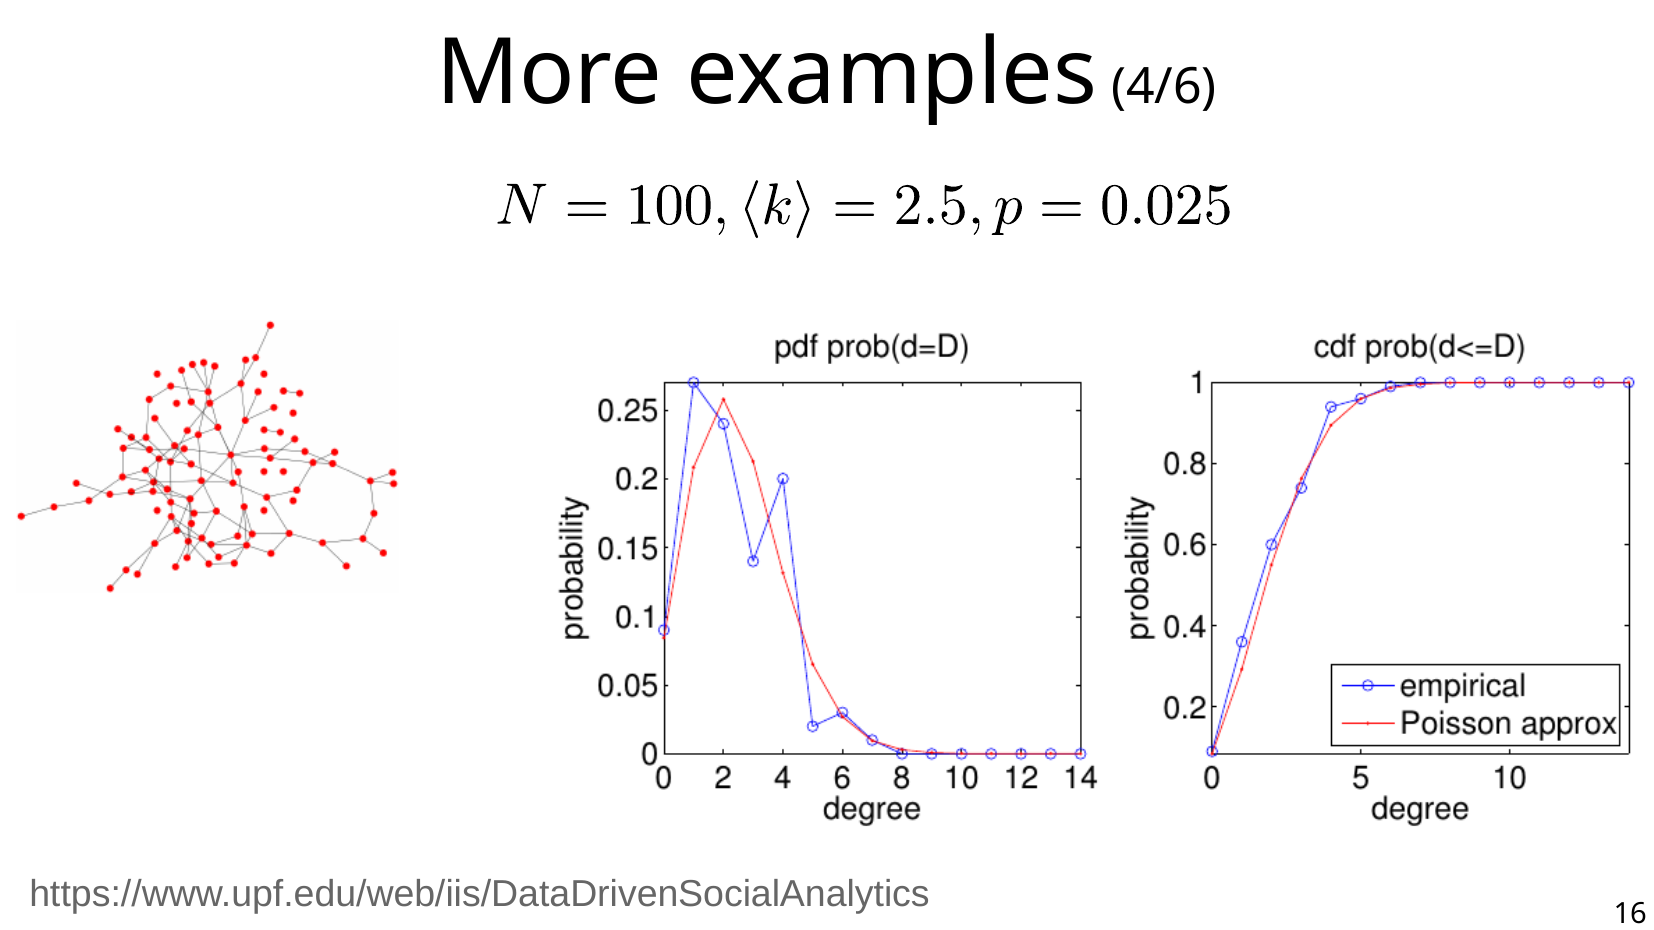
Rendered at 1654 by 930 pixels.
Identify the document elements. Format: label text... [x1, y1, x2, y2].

text_box [495, 180, 1233, 239]
title More examples (4/6) [82, 1, 1571, 135]
text_box https://www.upf.edu/web/iis/DataDrivenSocialAnalytics [14, 864, 1051, 916]
picture [0, 297, 1653, 847]
